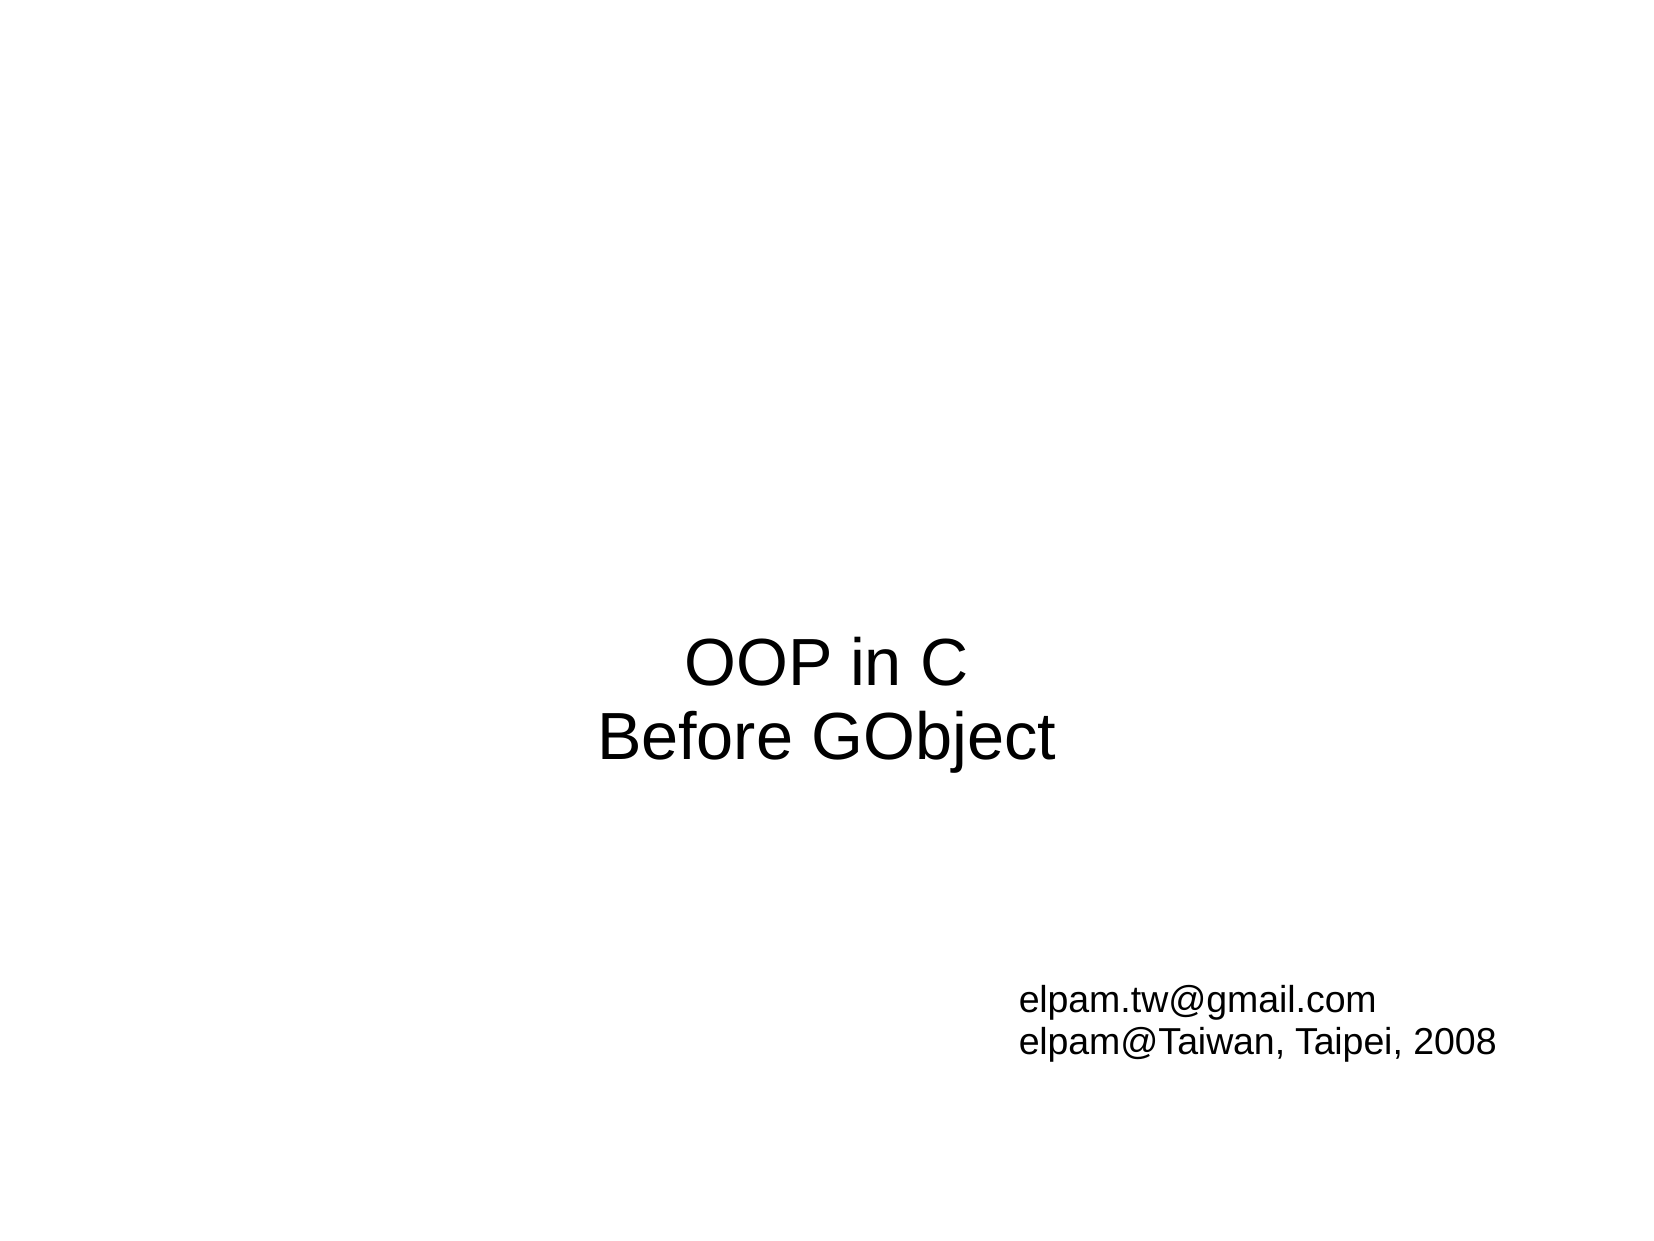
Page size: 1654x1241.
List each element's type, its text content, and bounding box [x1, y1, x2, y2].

subtitle OOP in C Before GObject [82, 290, 1571, 1109]
text_box elpam.tw@gmail.com elpam@Taiwan, Taipei, 2008 [1003, 971, 1514, 1080]
